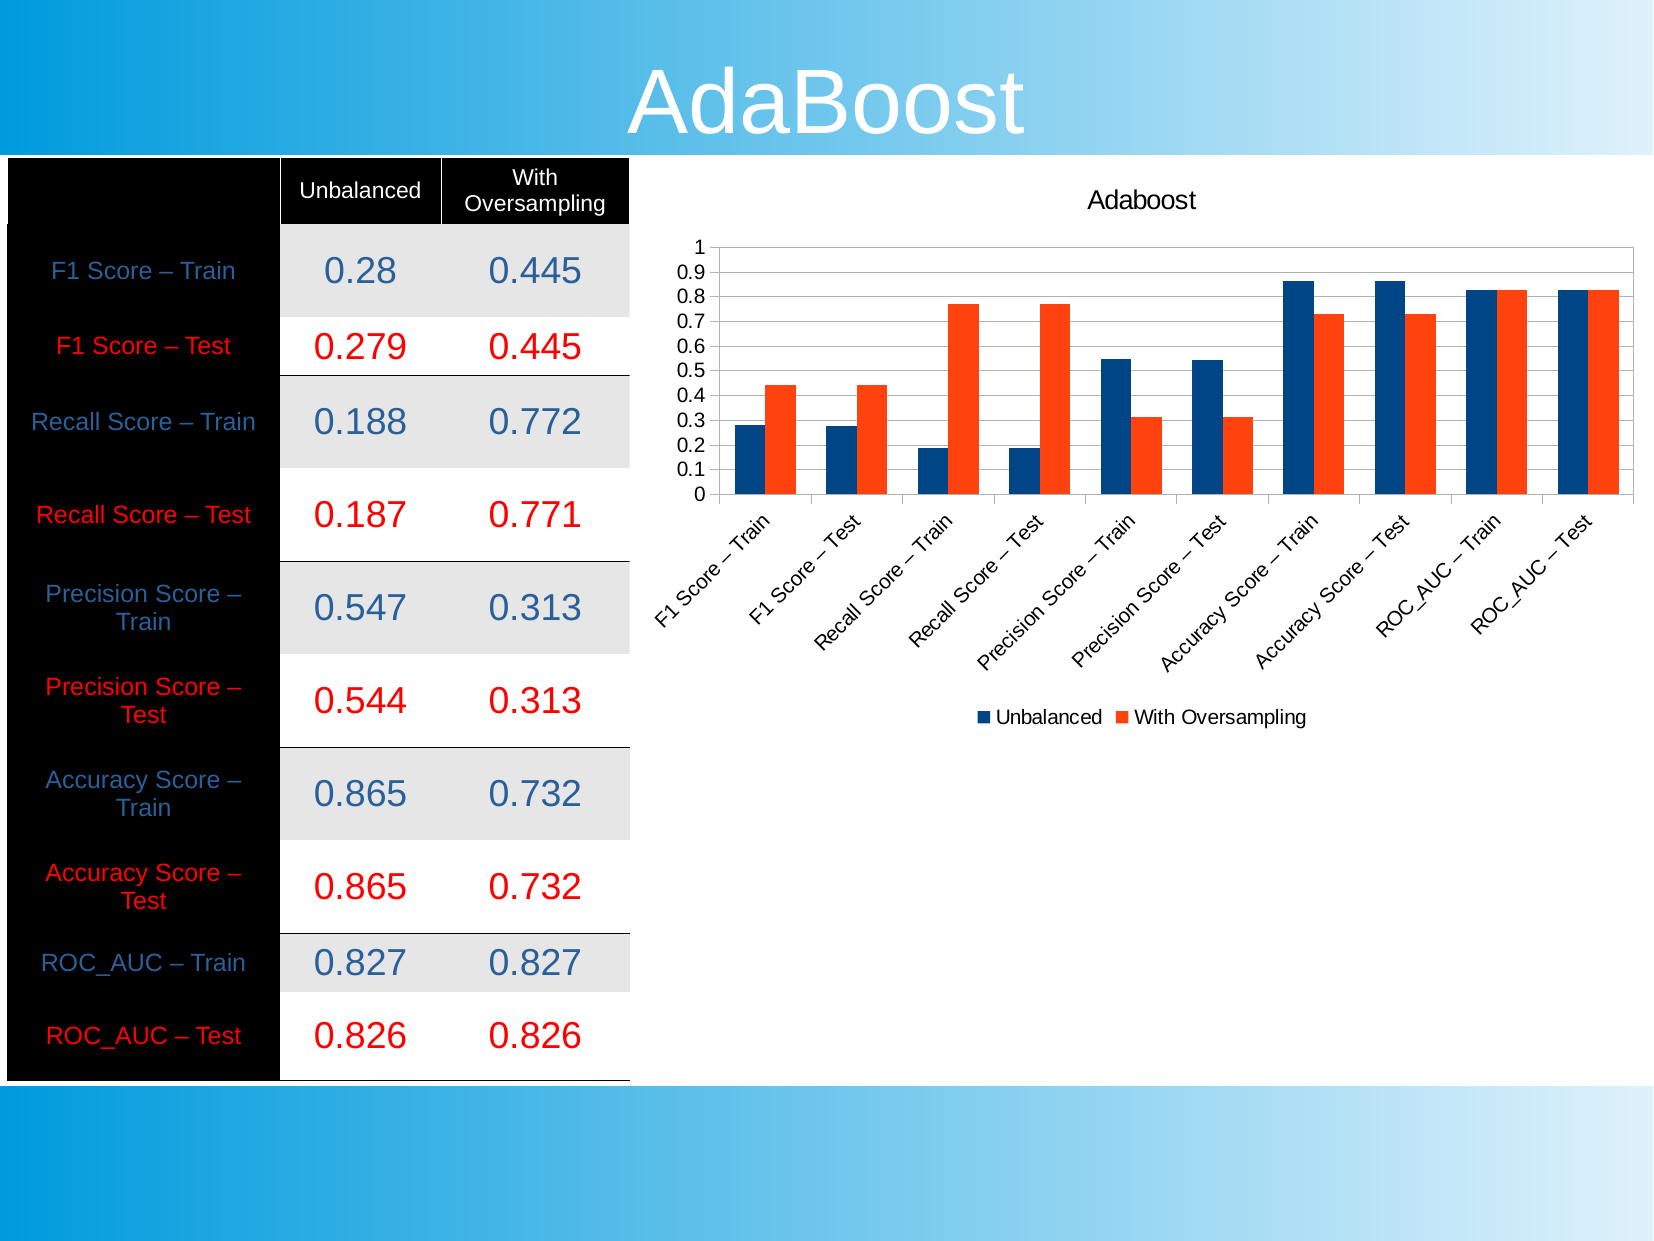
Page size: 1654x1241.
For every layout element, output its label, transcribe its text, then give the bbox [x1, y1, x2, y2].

table_cell 0.188 [280, 376, 441, 468]
table_cell 0.28 [280, 224, 441, 317]
table_header [8, 158, 280, 224]
table_cell 0.187 [280, 468, 441, 561]
table_cell 0.313 [441, 654, 630, 747]
table_cell 0.544 [280, 654, 441, 747]
table_header Unbalanced [281, 158, 441, 224]
table_cell 0.547 [280, 562, 441, 654]
table_cell Accuracy Score – Train [7, 748, 280, 840]
table_cell 0.279 [280, 317, 441, 375]
table_cell 0.445 [441, 224, 629, 317]
table_cell 0.827 [280, 934, 441, 992]
table_cell 0.826 [280, 992, 441, 1080]
table_cell Recall Score – Train [7, 376, 280, 468]
table_cell 0.865 [280, 748, 441, 840]
table_cell 0.445 [441, 317, 629, 375]
table_cell 0.826 [441, 992, 630, 1080]
table_cell 0.865 [280, 840, 441, 933]
table_cell Precision Score – Test [7, 654, 280, 747]
table_cell ROC_AUC – Test [7, 992, 280, 1080]
title AdaBoost [82, 49, 1571, 155]
table_cell F1 Score – Train [7, 224, 280, 317]
table_cell Recall Score – Test [7, 468, 280, 561]
table_cell F1 Score – Test [7, 317, 280, 375]
table_cell Accuracy Score – Test [7, 840, 280, 933]
table_cell 0.313 [441, 562, 629, 654]
table_cell 0.772 [441, 376, 629, 468]
table_cell 0.827 [441, 934, 630, 992]
table_cell ROC_AUC – Train [7, 934, 280, 992]
table_cell Precision Score – Train [7, 562, 280, 654]
table_cell 0.732 [441, 840, 630, 933]
table_header With Oversampling [442, 158, 629, 224]
table_cell 0.732 [441, 748, 630, 840]
table_cell 0.771 [441, 468, 629, 561]
chart [629, 158, 1654, 736]
